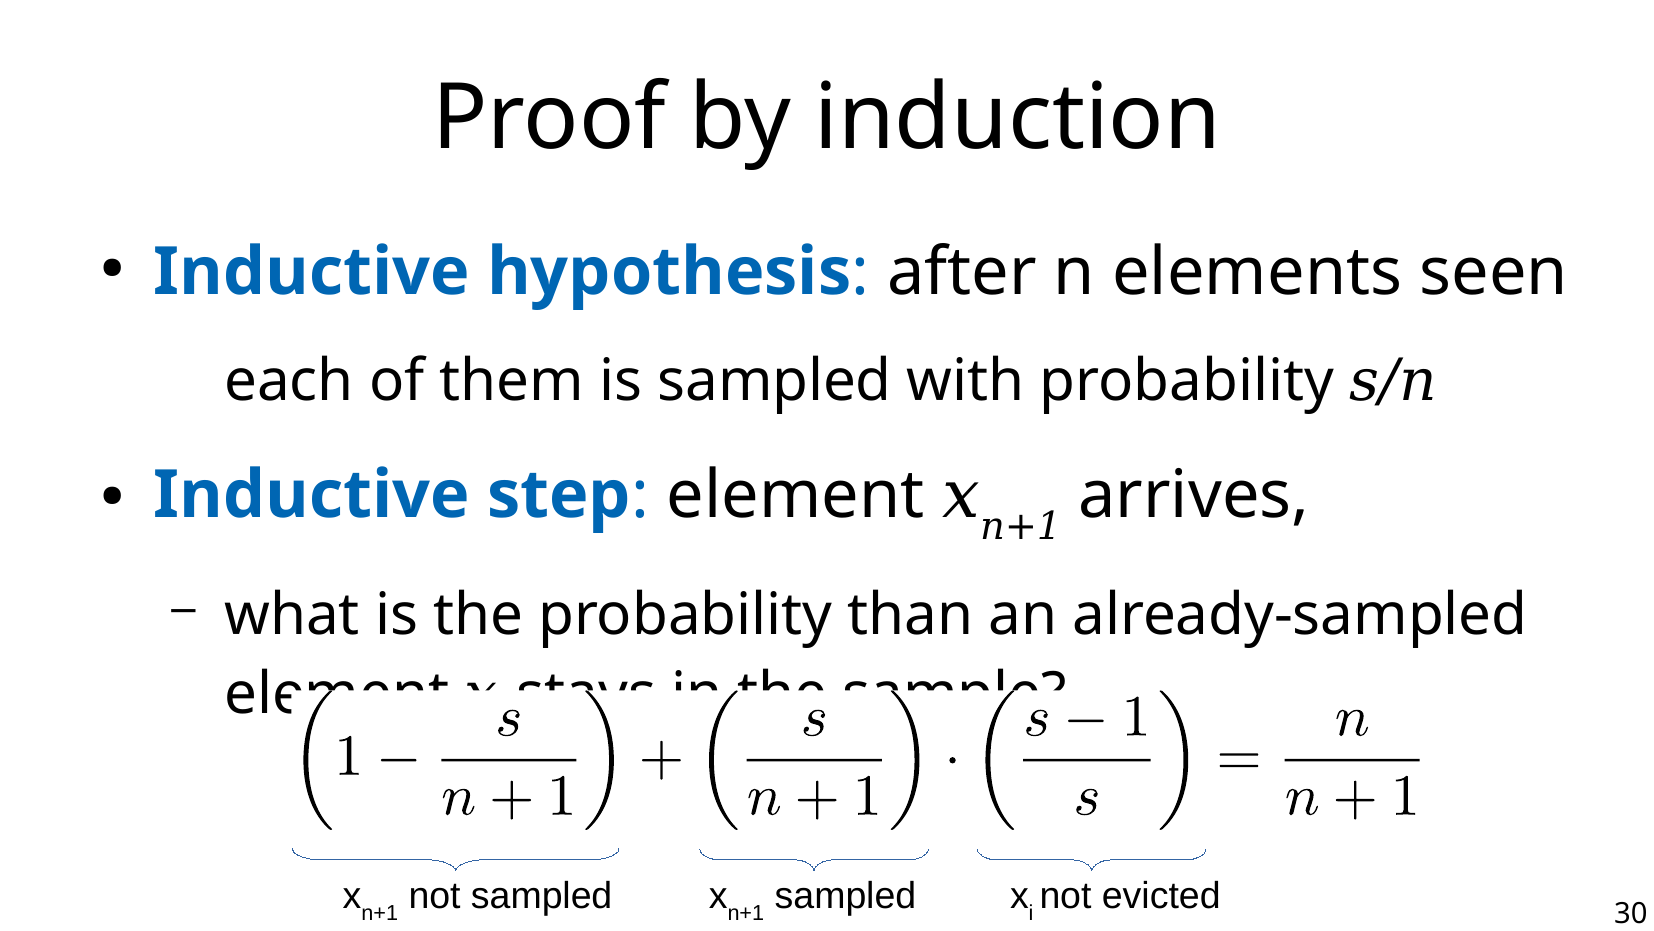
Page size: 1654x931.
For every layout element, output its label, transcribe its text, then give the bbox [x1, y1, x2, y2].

list Inductive hypothesis: after n elements seen each of them is sampled with probability s/n Inductive step: element xn+1 arrives, what is the probability than an already-sampled element xi stays in the sample? [82, 223, 1571, 763]
text_box xn+1 not sampled [327, 867, 632, 931]
text_box [291, 690, 1420, 830]
text_box xn+1 sampled [694, 867, 995, 931]
text_box xi not evicted [995, 867, 1300, 931]
title Proof by induction [82, 1, 1571, 223]
